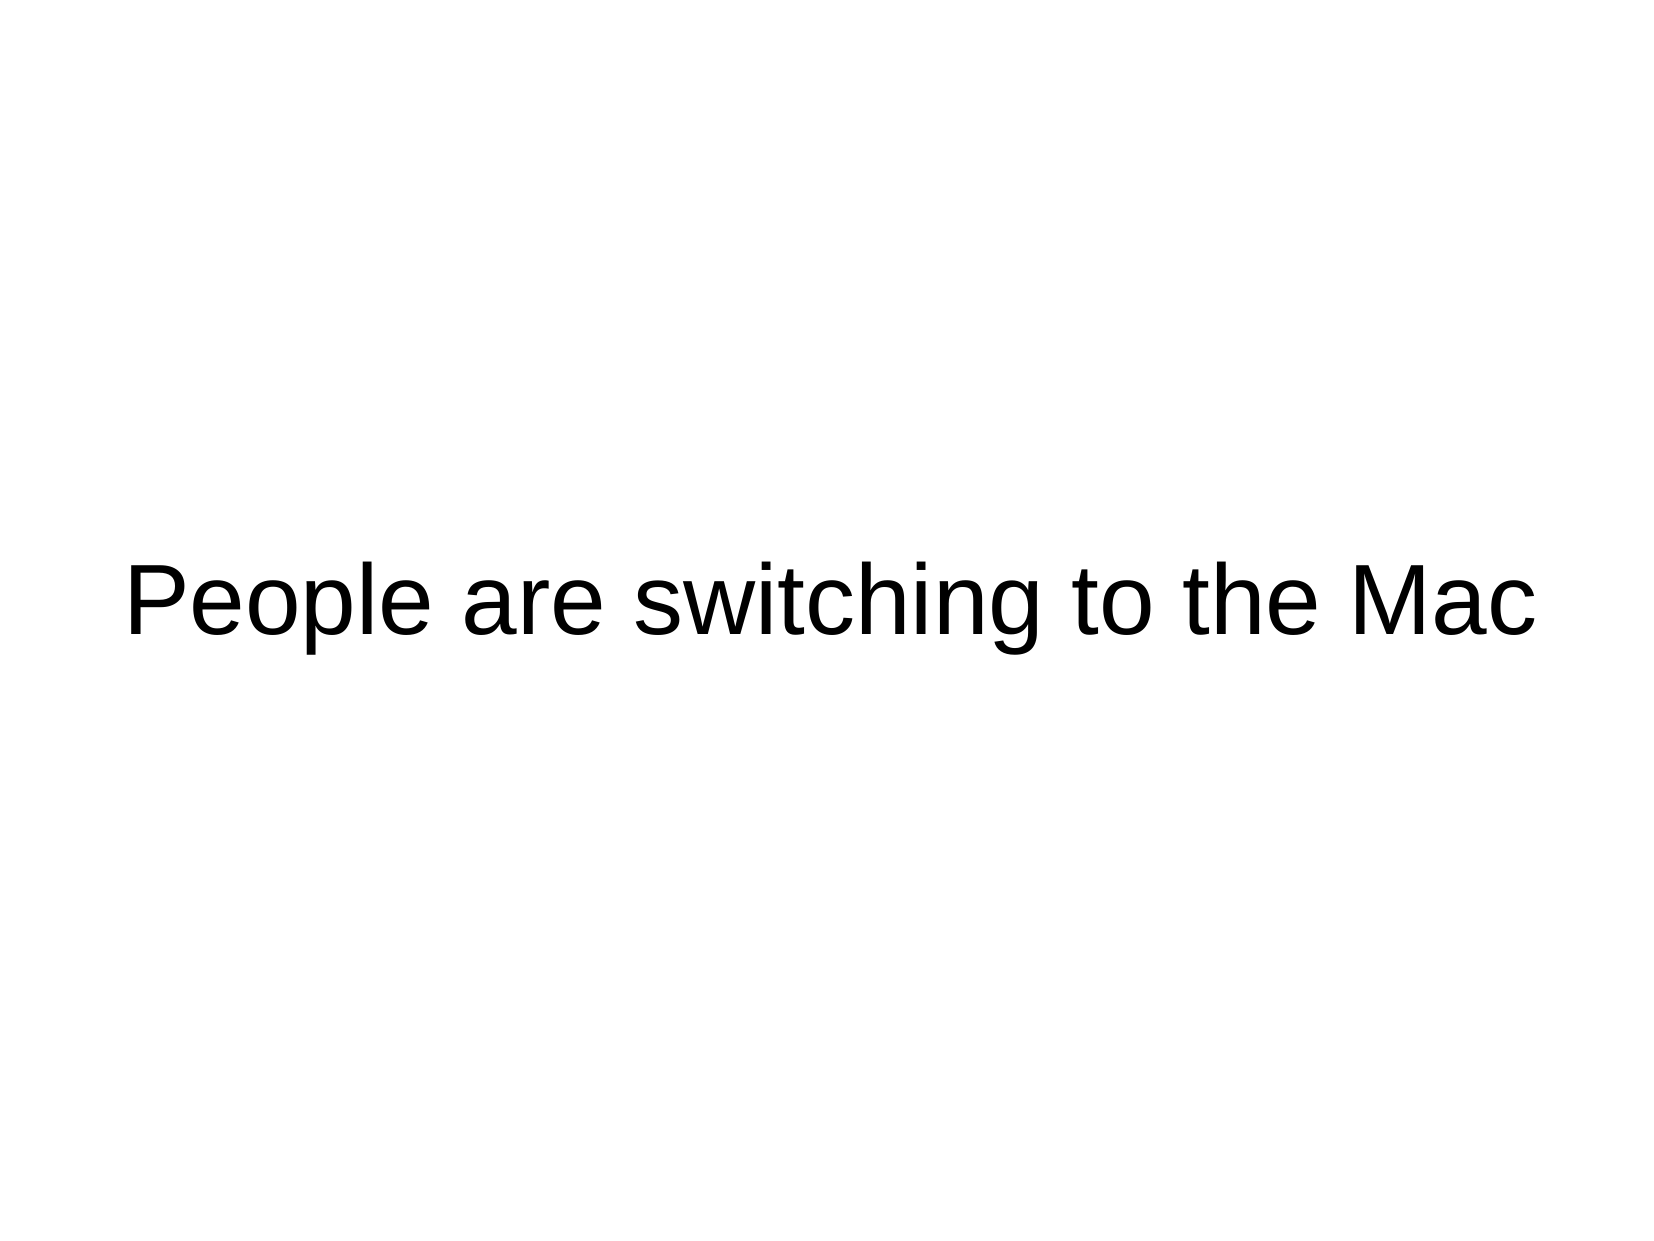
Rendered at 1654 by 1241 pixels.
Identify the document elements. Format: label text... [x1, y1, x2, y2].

title People are switching to the Mac [86, 525, 1576, 676]
